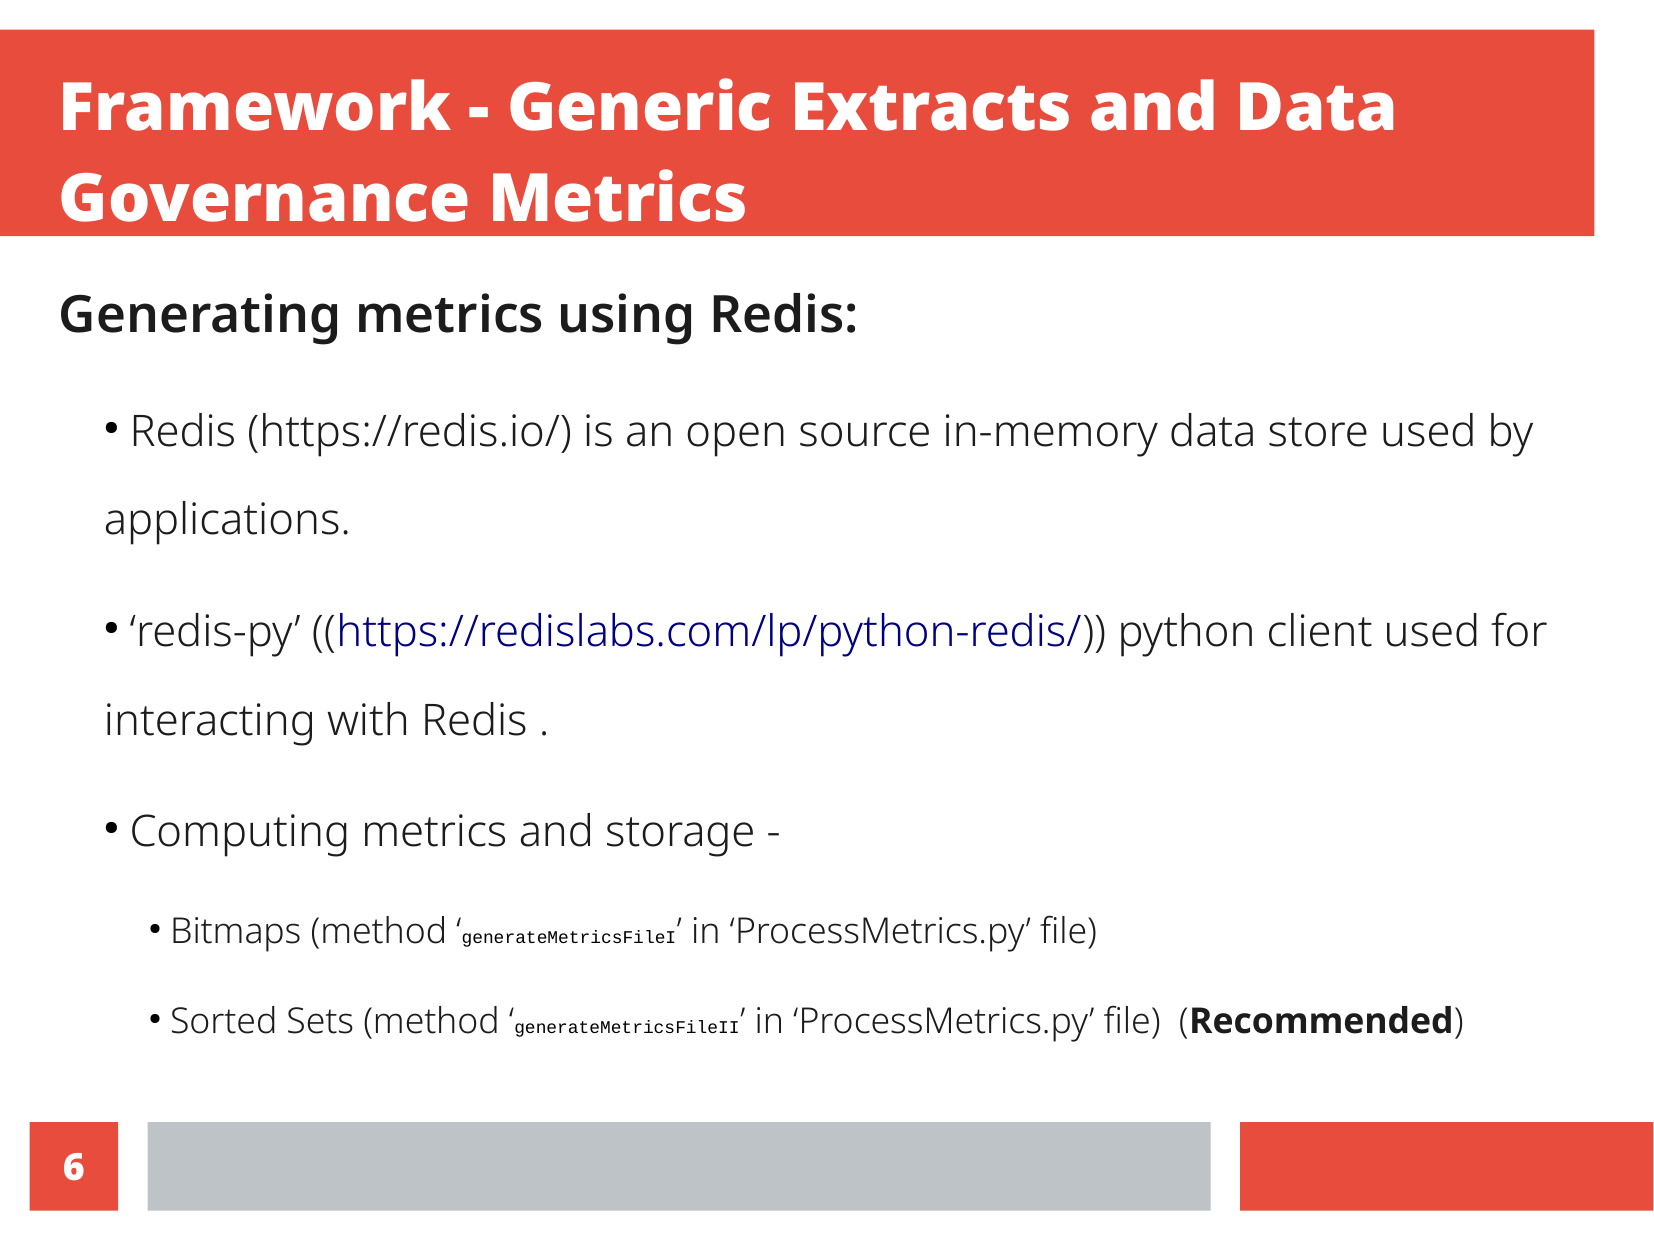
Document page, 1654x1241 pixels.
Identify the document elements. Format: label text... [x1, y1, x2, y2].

title Framework - Generic Extracts and Data Governance Metrics [59, 59, 1595, 207]
list Generating metrics using Redis: Redis (https://redis.io/) is an open source in-memory data store used by applications. ‘redis-py’ ((https://redislabs.com/lp/python-redis/)) python client used for interacting with Redis . Computing metrics and storage - Bitmaps (method ‘generateMetricsFileI’ in ‘ProcessMetrics.py’ file) Sorted Sets (method ‘generateMetricsFileII’ in ‘ProcessMetrics.py’ file) (Recommended) [59, 277, 1565, 1046]
